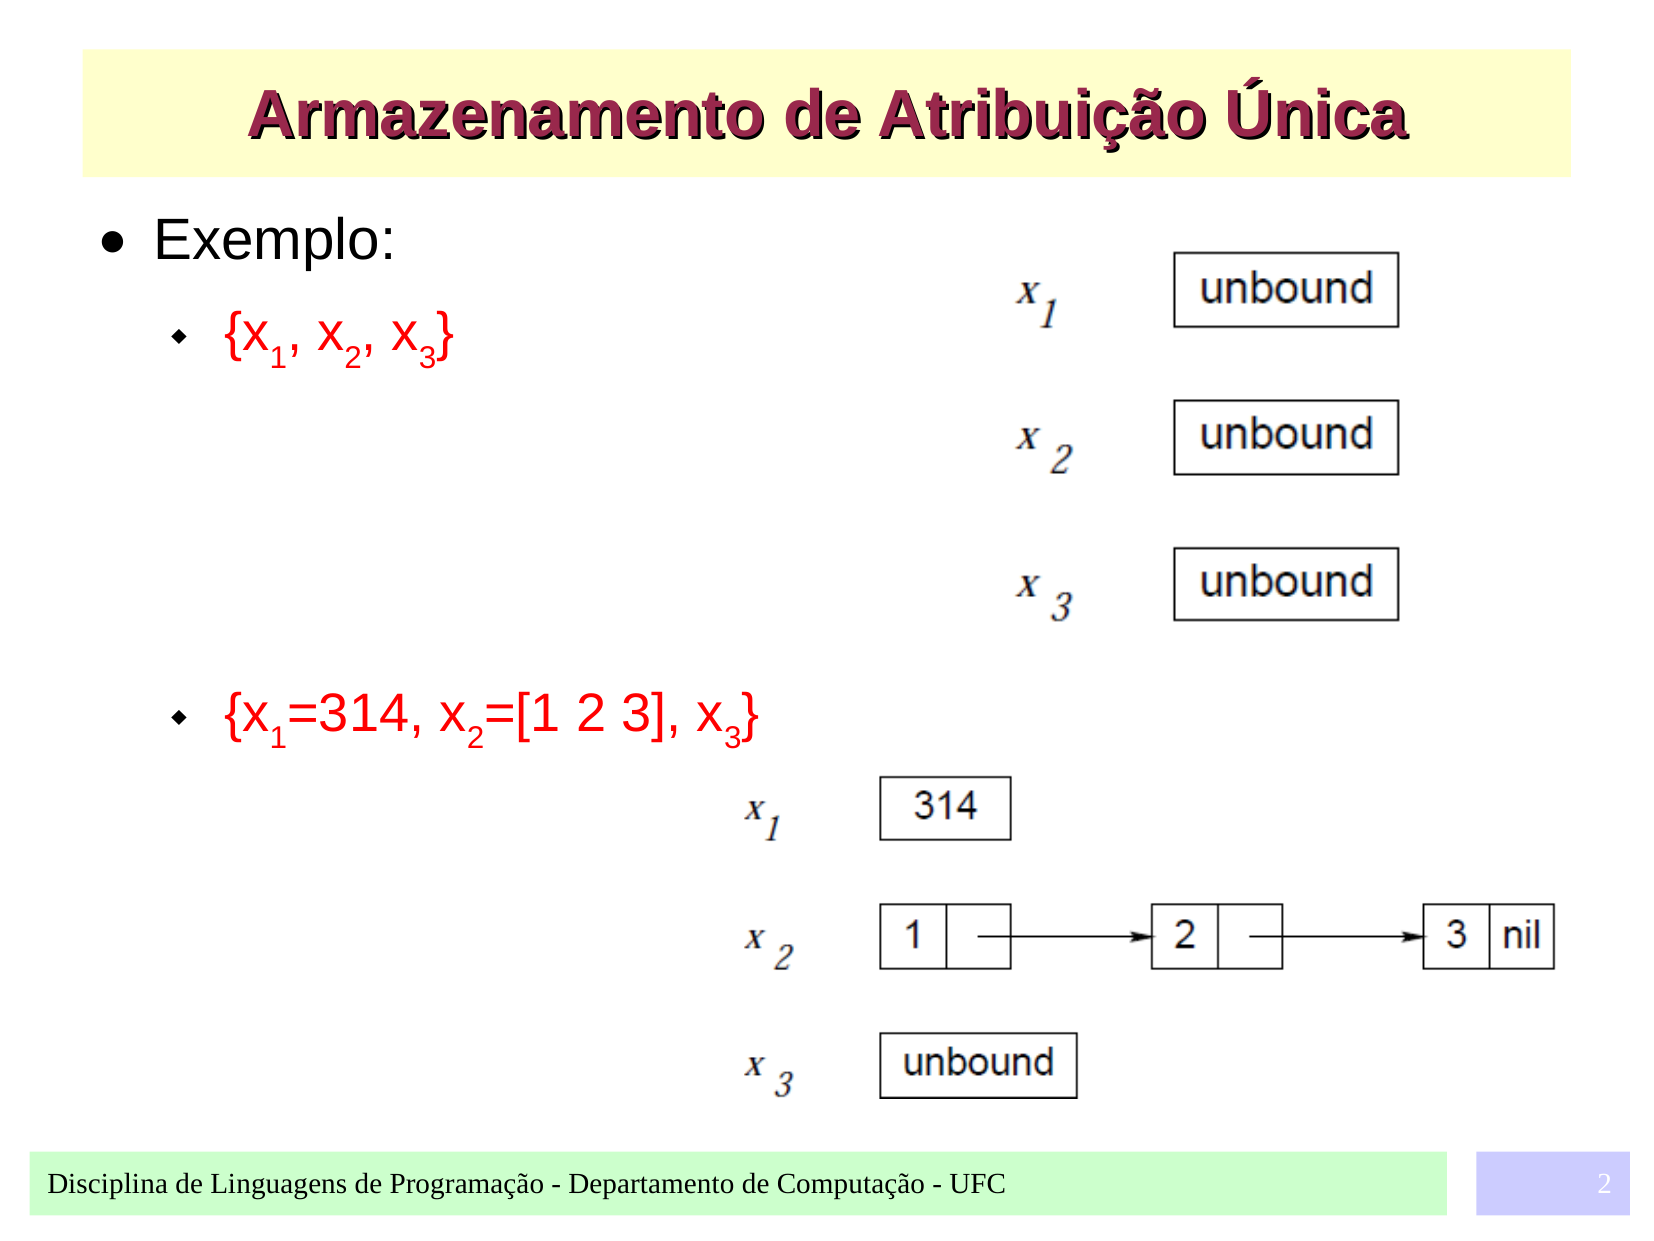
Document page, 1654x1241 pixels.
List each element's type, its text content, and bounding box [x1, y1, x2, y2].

picture [744, 773, 1557, 1099]
list Exemplo: {x1, x2, x3} {x1=314, x2=[1 2 3], x3} [82, 206, 1571, 1123]
picture [944, 236, 1447, 638]
title Armazenamento de Atribuição Única [82, 49, 1571, 178]
